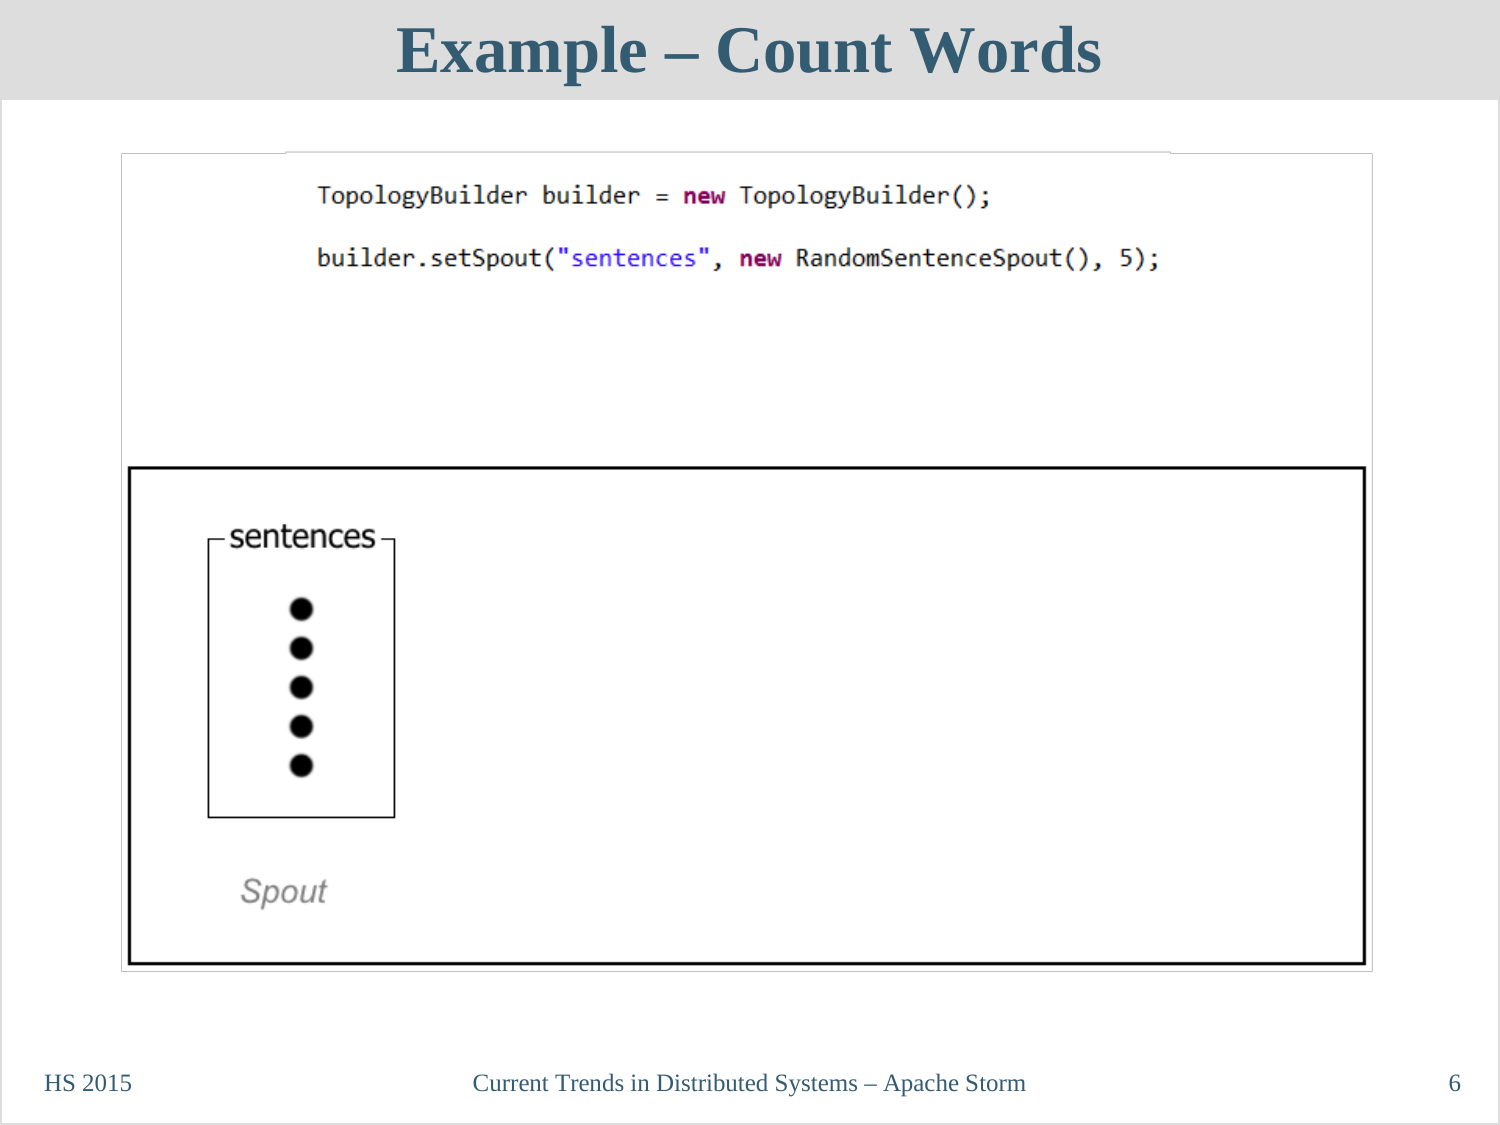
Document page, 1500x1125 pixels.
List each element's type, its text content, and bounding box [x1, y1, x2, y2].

picture [0, 96, 1496, 1125]
title Example – Count Words [0, 0, 1500, 100]
